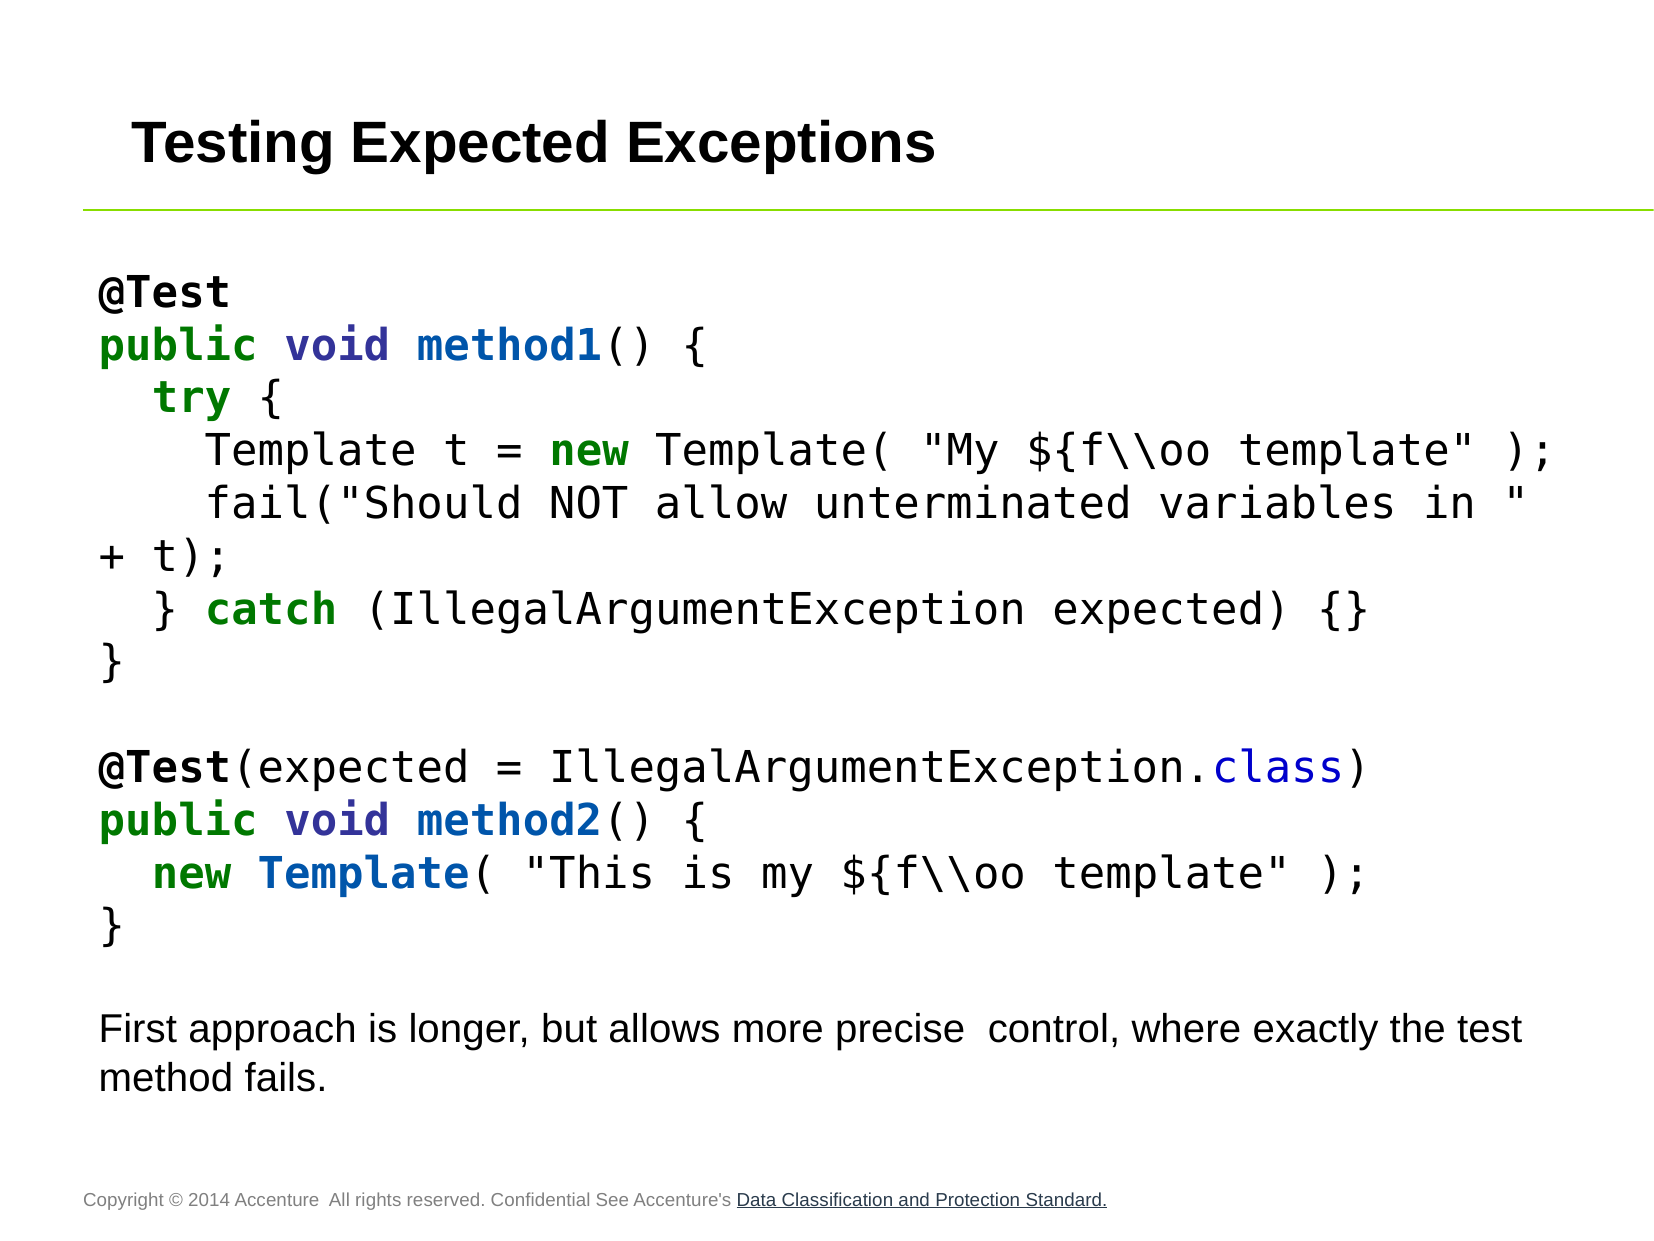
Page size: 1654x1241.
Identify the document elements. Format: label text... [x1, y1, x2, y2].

title Testing Expected Exceptions [81, 68, 1654, 211]
list @Test public void method1() { try { Template t = new Template( "My ${f\\oo template" ); fail("Should NOT allow unterminated variables in " + t); } catch (IllegalArgumentException expected) {} } @Test(expected = IllegalArgumentException.class) public void method2() { new Template( "This is my ${f\\oo template" ); } First approach is longer, but allows more precise control, where exactly the test method fails. [84, 255, 1573, 1166]
